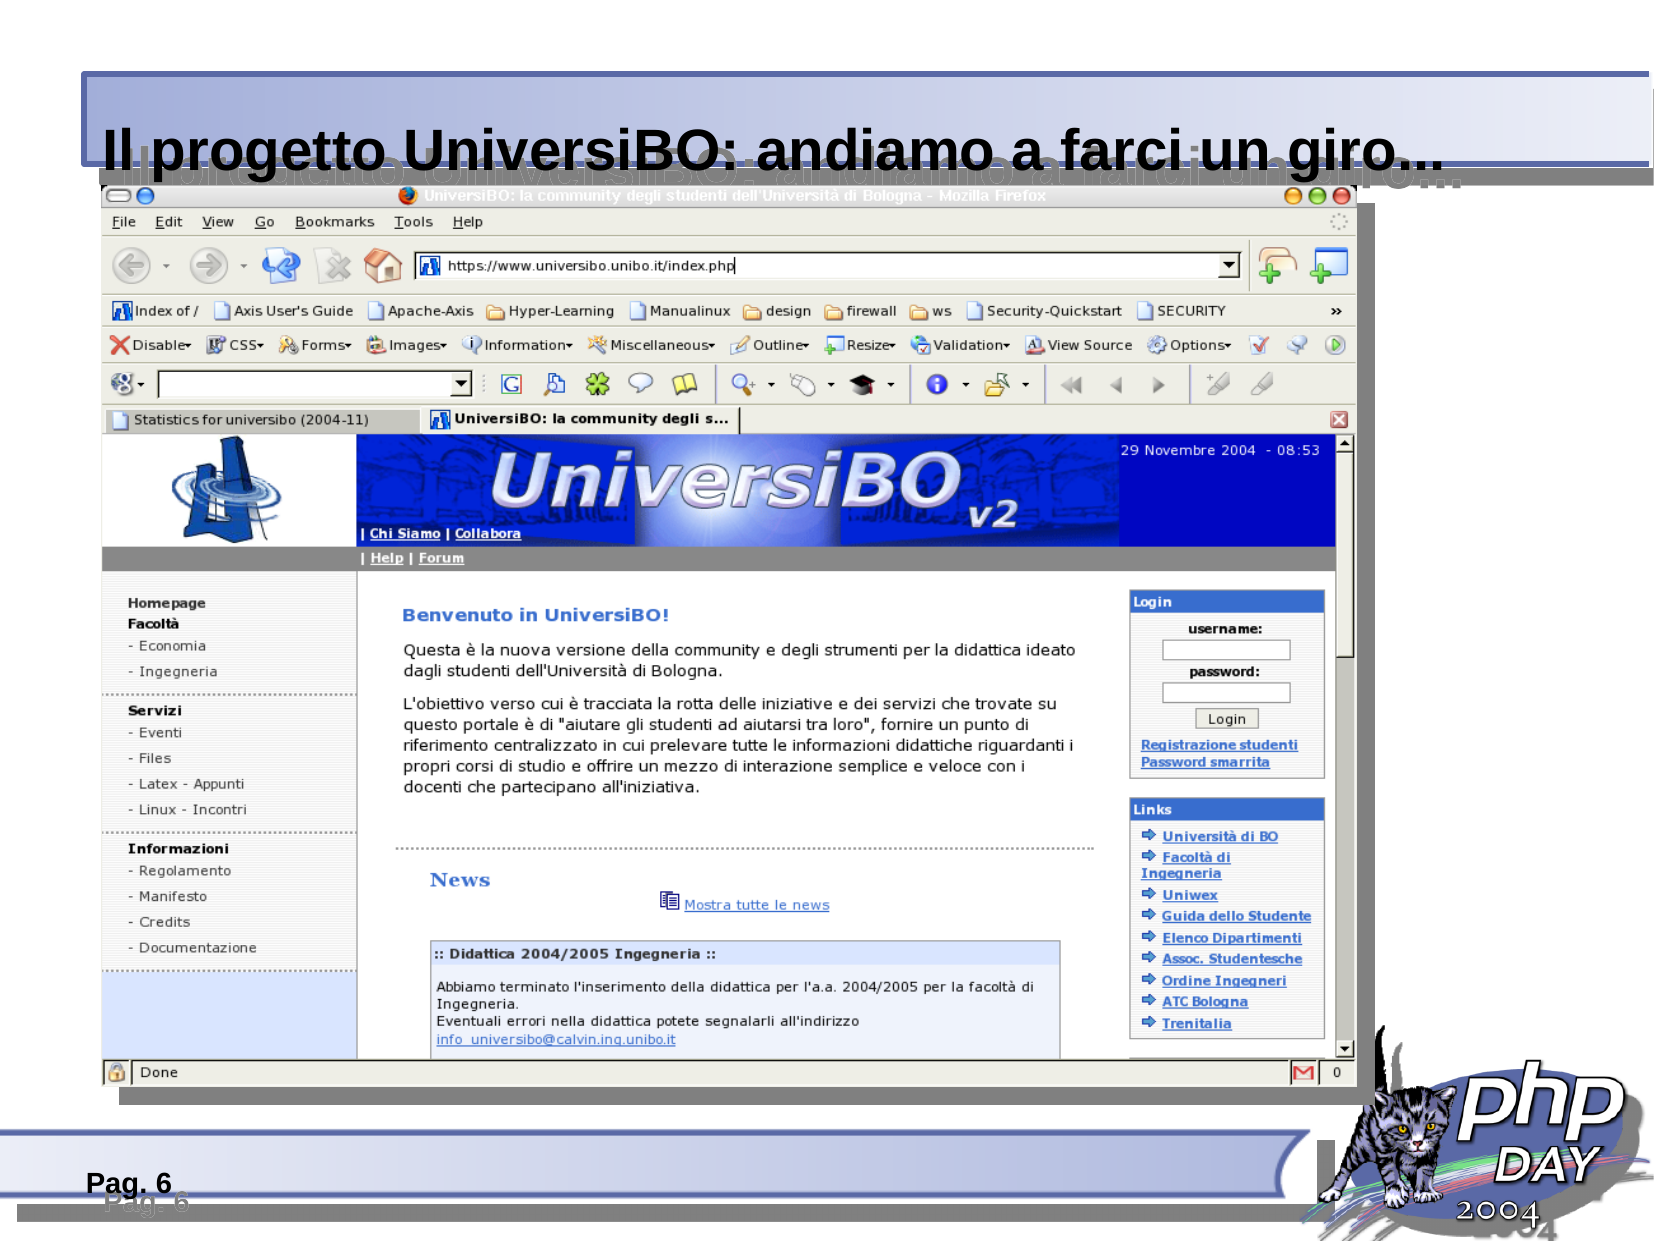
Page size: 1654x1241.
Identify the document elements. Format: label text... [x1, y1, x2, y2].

picture [101, 185, 1357, 1087]
picture [126, 1180, 133, 1190]
picture [0, 1025, 1652, 1233]
text_box Il progetto UniversiBO: andiamo a farci un giro... [102, 85, 1496, 155]
picture [110, 1195, 117, 1201]
